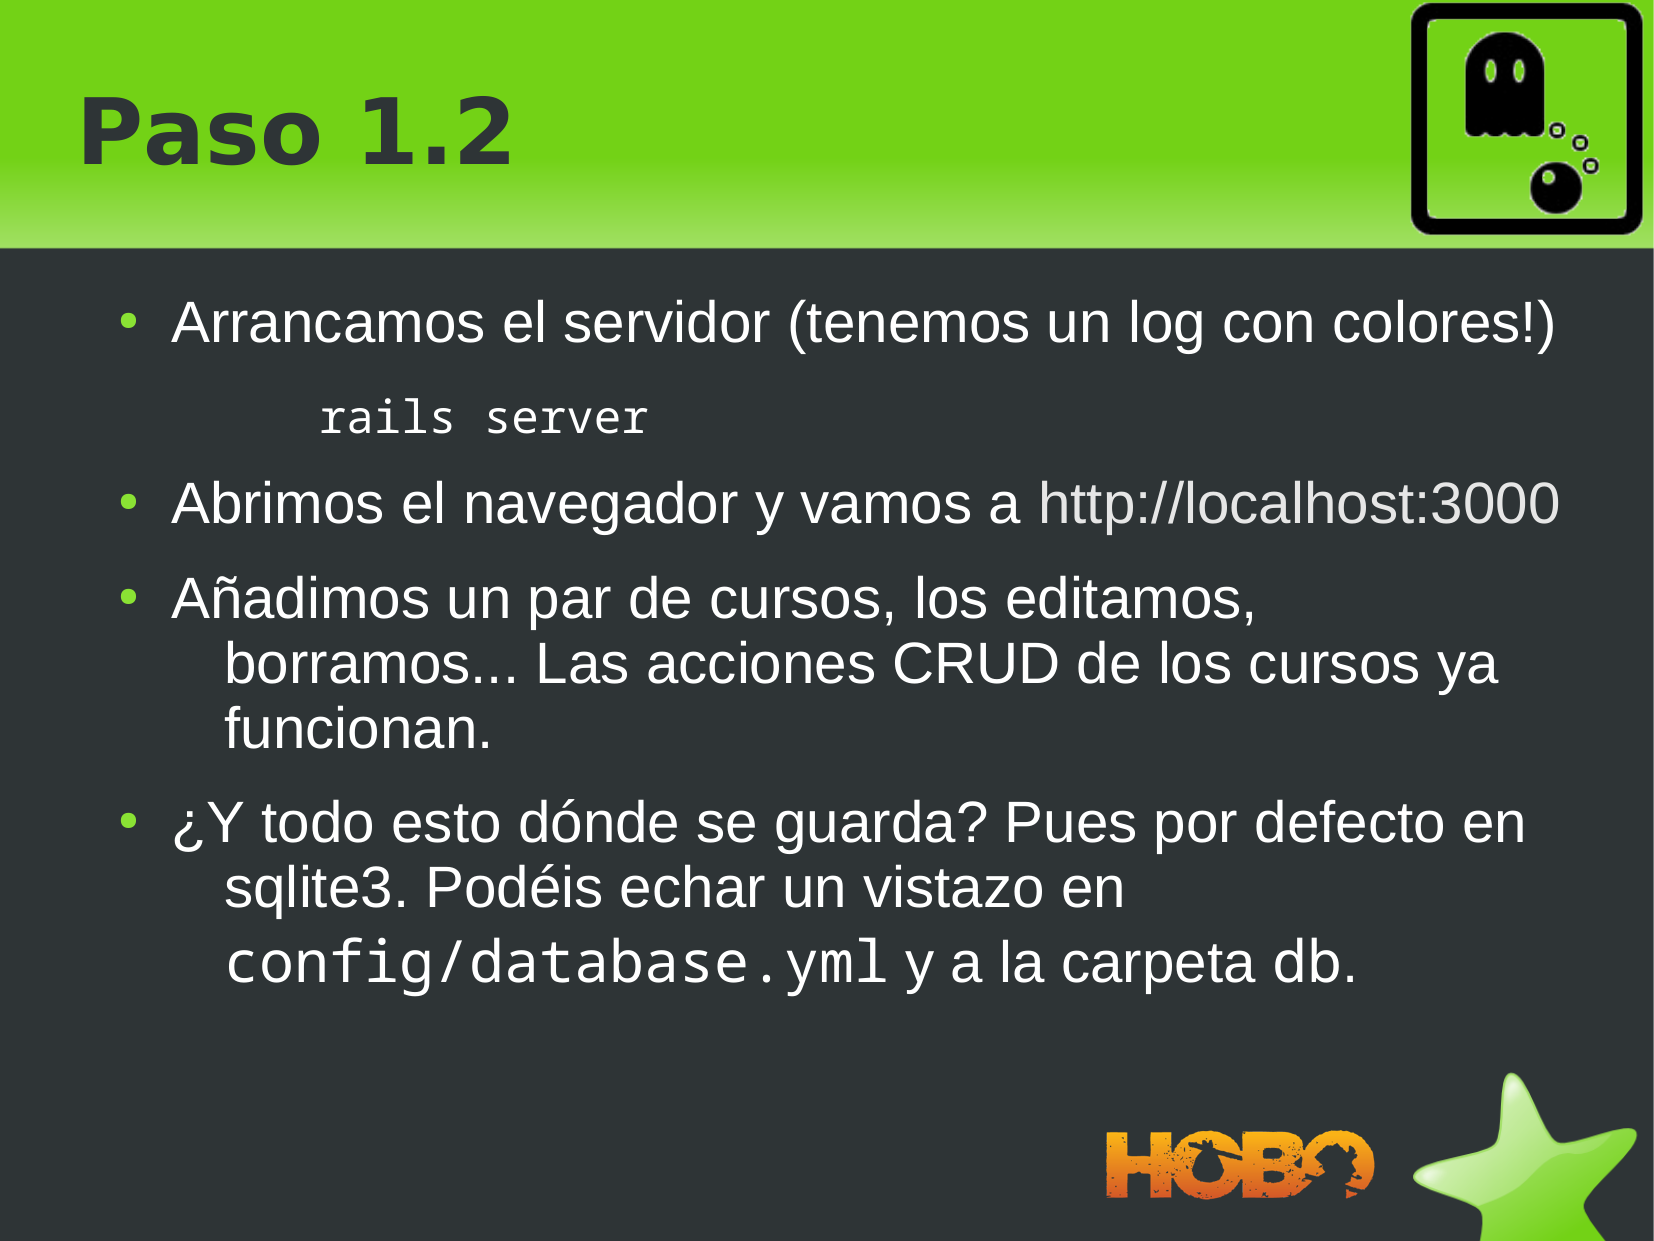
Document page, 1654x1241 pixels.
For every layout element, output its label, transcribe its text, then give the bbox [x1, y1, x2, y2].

picture [0, 0, 1654, 1241]
list Arrancamos el servidor (tenemos un log con colores!) rails server Abrimos el navegador y vamos a http://localhost:3000 Añadimos un par de cursos, los editamos, borramos... Las acciones CRUD de los cursos ya funcionan. ¿Y todo esto dónde se guarda? Pues por defecto en sqlite3. Podéis echar un vistazo en config/database.yml y a la carpeta db. [82, 290, 1571, 1094]
title Paso 1.2 [76, 36, 1565, 229]
